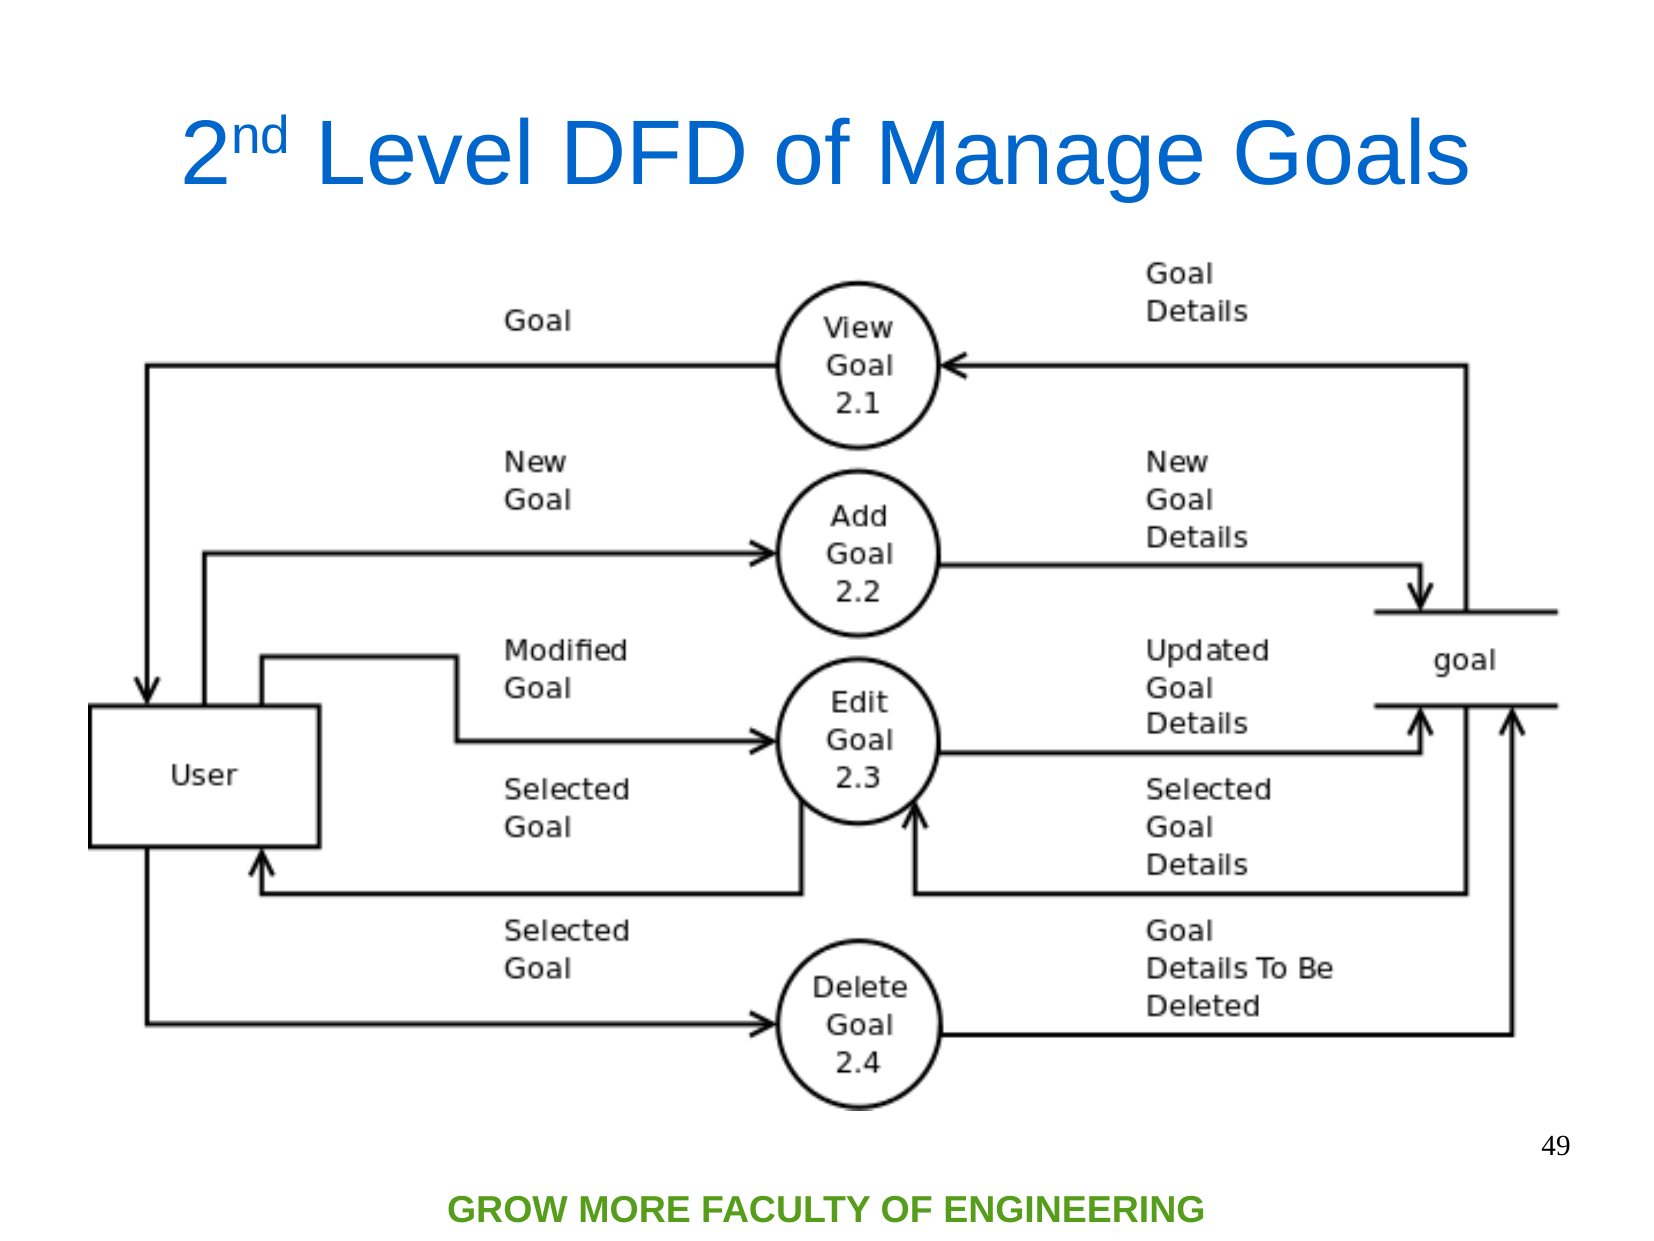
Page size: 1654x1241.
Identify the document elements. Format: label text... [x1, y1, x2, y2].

picture [88, 256, 1565, 1111]
title 2nd Level DFD of Manage Goals [82, 49, 1571, 257]
